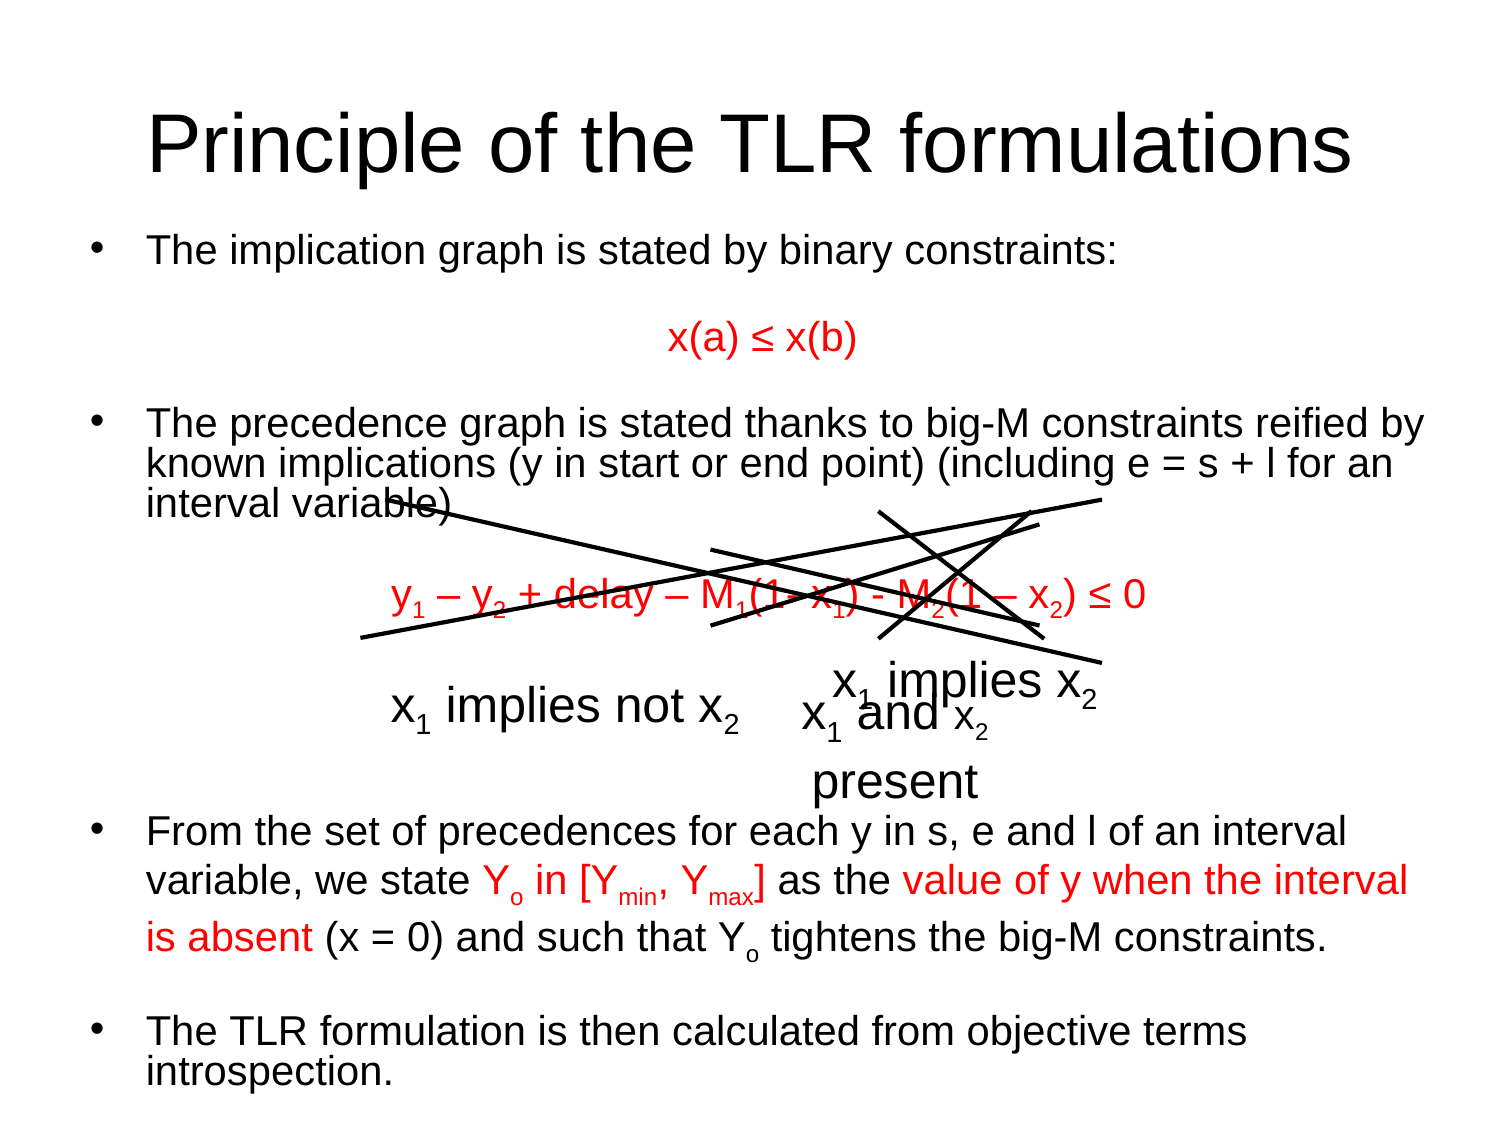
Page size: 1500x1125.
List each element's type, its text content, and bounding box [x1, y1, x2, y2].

text_box x1 implies not x2 [375, 664, 755, 749]
title Principle of the TLR formulations [75, 45, 1426, 224]
list The implication graph is stated by binary constraints: x(a) ≤ x(b) The precedence graph is stated thanks to big-M constraints reified by known implications (y in start or end point) (including e = s + l for an interval variable) y1 – y2 + delay – M1(1- x1) - M2(1 – x2) ≤ 0 From the set of precedences for each y in s, e and l of an interval variable, we state Yo in [Ymin, Ymax] as the value of y when the interval is absent (x = 0) and such that Yo tightens the big-M constraints. The TLR formulation is then calculated from objective terms introspection. [74, 224, 1463, 968]
text_box x1 and x2 present [699, 672, 1091, 817]
text_box x1 implies x2 [817, 639, 1113, 724]
